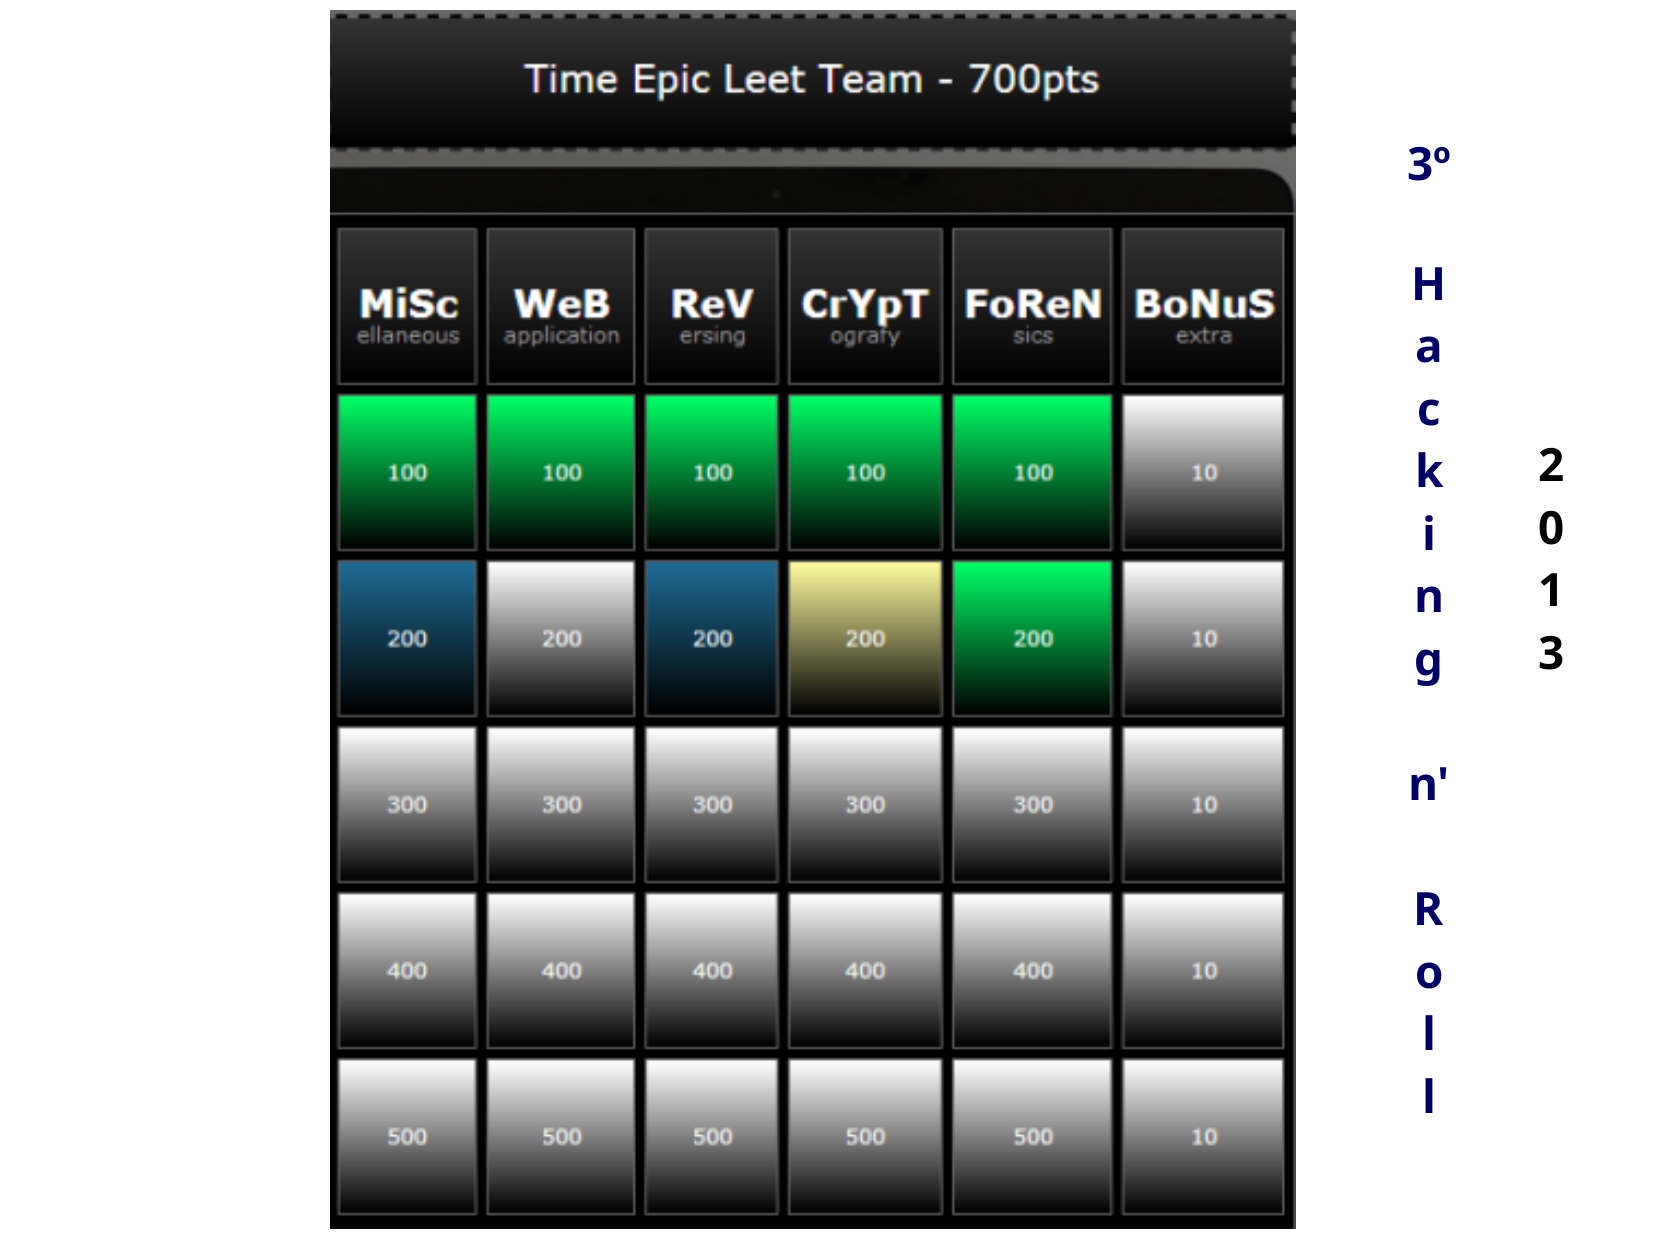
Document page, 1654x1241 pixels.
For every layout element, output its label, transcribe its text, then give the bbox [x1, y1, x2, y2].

text_box 2 0 1 3 [1523, 425, 1592, 757]
picture [330, 10, 1296, 1229]
title 3º H a c k i n g n' R o l l [1358, 0, 1501, 1241]
